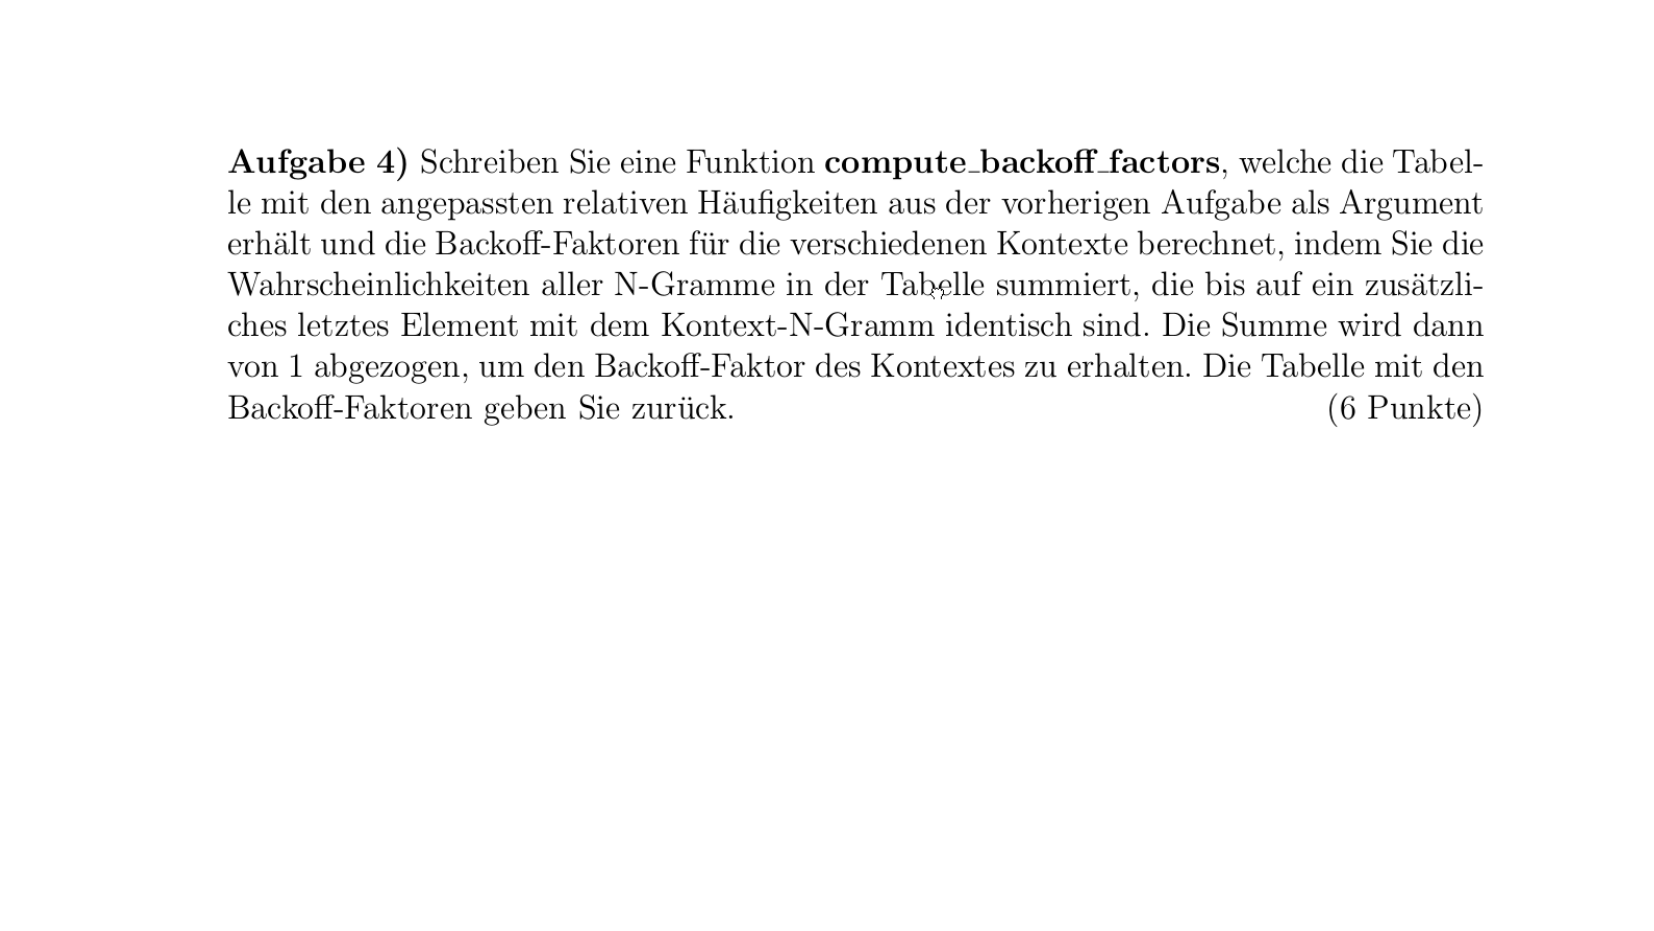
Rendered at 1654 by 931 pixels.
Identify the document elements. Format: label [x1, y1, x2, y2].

picture [195, 134, 1519, 451]
